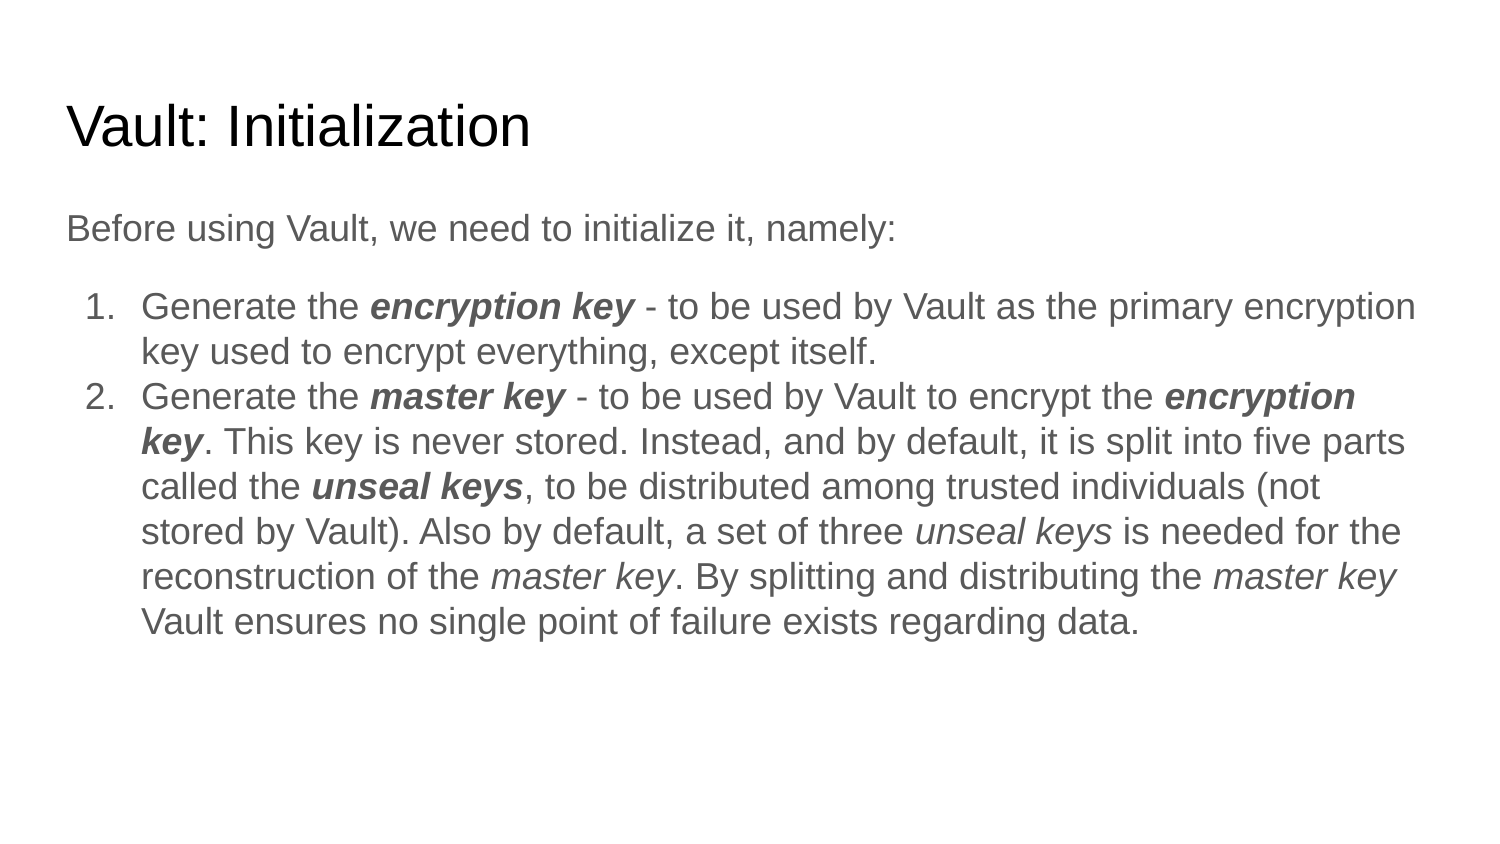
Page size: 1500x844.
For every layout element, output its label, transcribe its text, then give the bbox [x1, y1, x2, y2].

title Vault: Initialization [51, 72, 1449, 167]
list Before using Vault, we need to initialize it, namely: Generate the encryption key - to be used by Vault as the primary encryption key used to encrypt everything, except itself. Generate the master key - to be used by Vault to encrypt the encryption key. This key is never stored. Instead, and by default, it is split into five parts called the unseal keys, to be distributed among trusted individuals (not stored by Vault). Also by default, a set of three unseal keys is needed for the reconstruction of the master key. By splitting and distributing the master key Vault ensures no single point of failure exists regarding data. [51, 189, 1449, 750]
